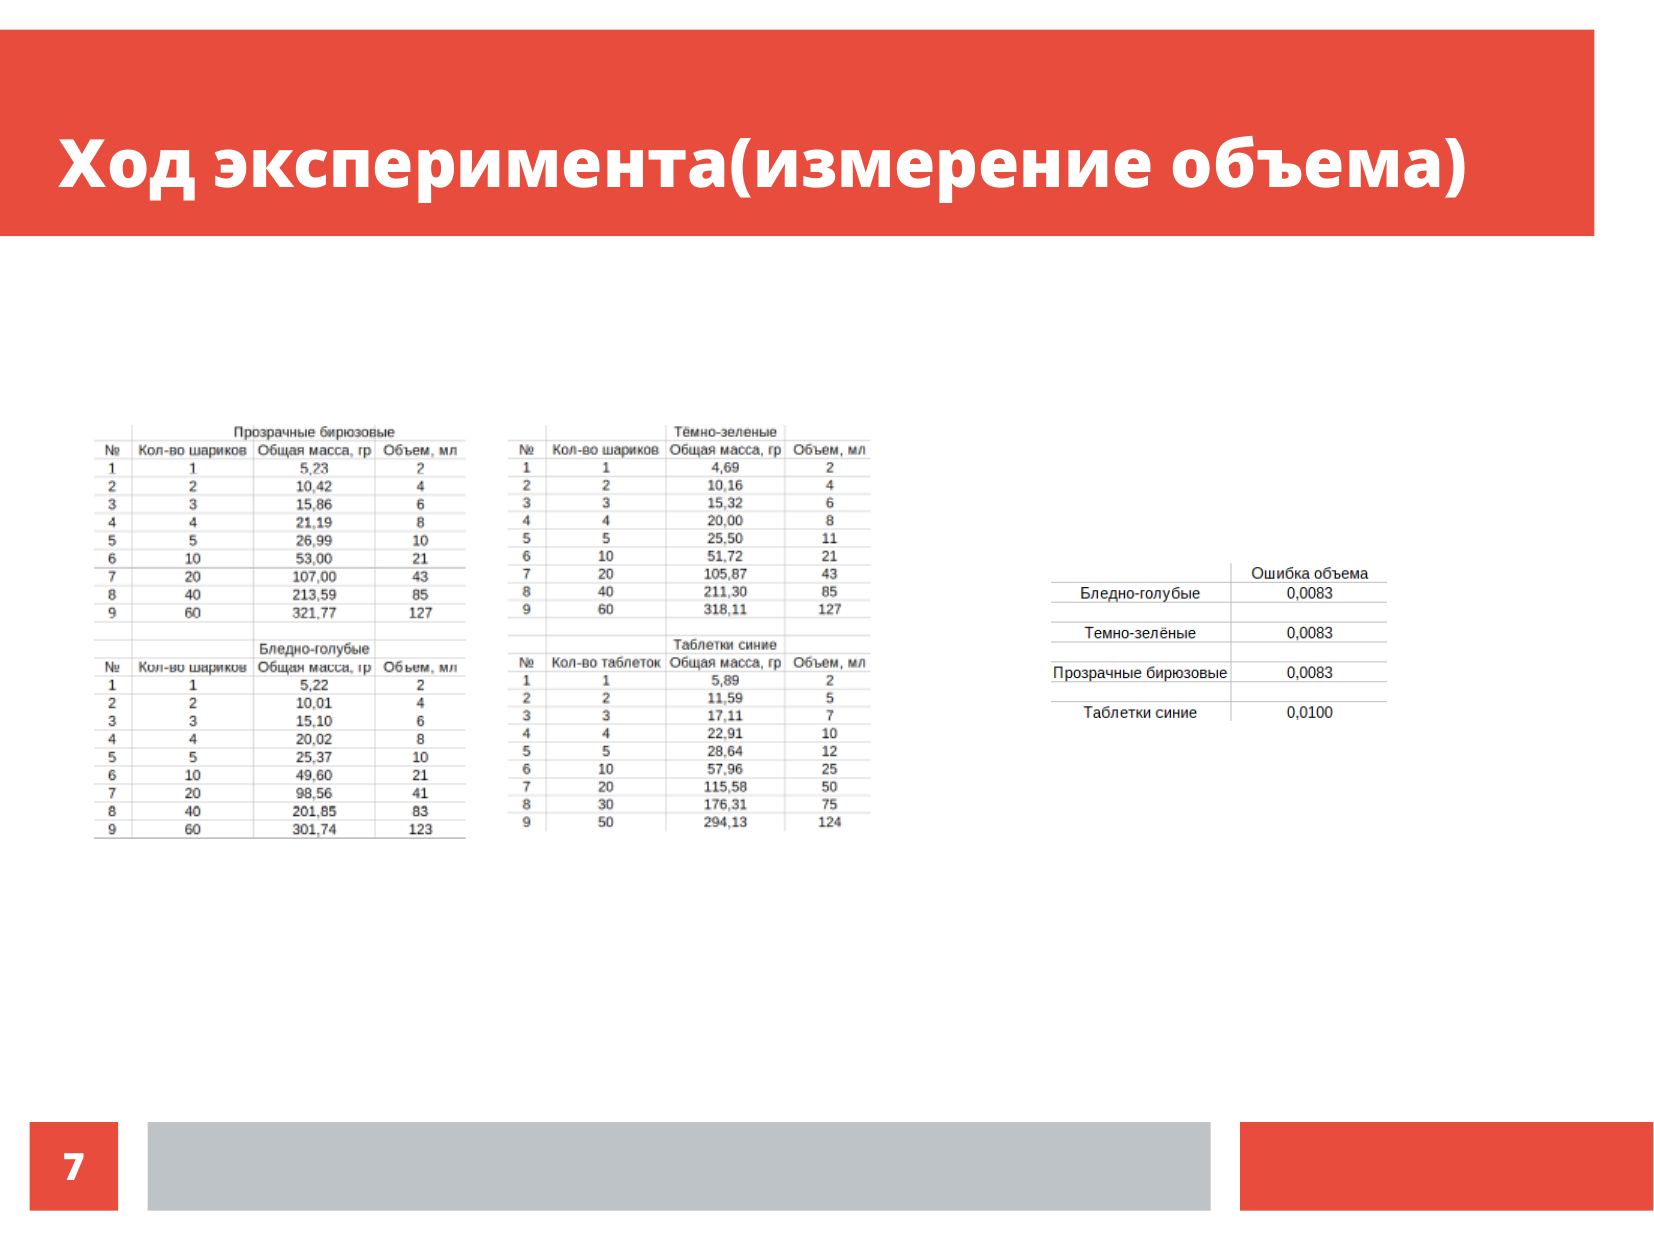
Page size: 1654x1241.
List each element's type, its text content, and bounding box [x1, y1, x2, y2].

title Ход эксперимента(измерение объема) [59, 59, 1595, 207]
picture [1051, 563, 1387, 721]
picture [94, 425, 880, 839]
